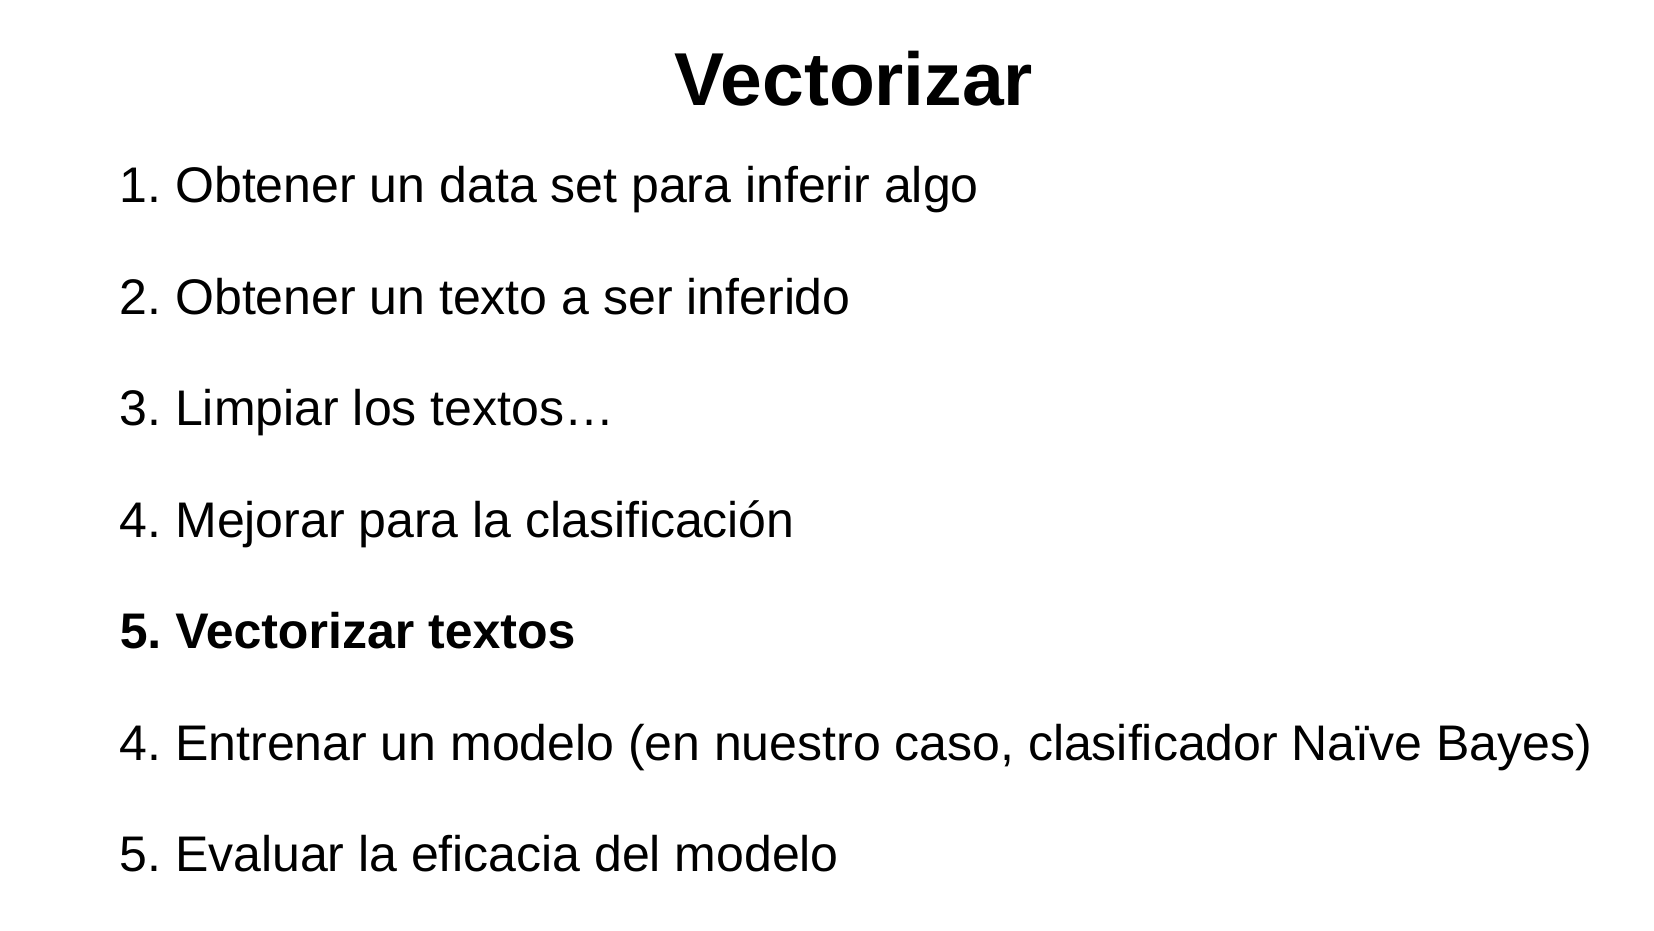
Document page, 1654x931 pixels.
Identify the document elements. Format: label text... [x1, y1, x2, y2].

text_box Vectorizar [660, 30, 1202, 139]
text_box 1. Obtener un data set para inferir algo 2. Obtener un texto a ser inferido 3. Limpiar los textos… 4. Mejorar para la clasificación 5. Vectorizar textos 4. Entrenar un modelo (en nuestro caso, clasificador Naïve Bayes) 5. Evaluar la eficacia del modelo 6. ¡Predecir! [105, 150, 1621, 871]
